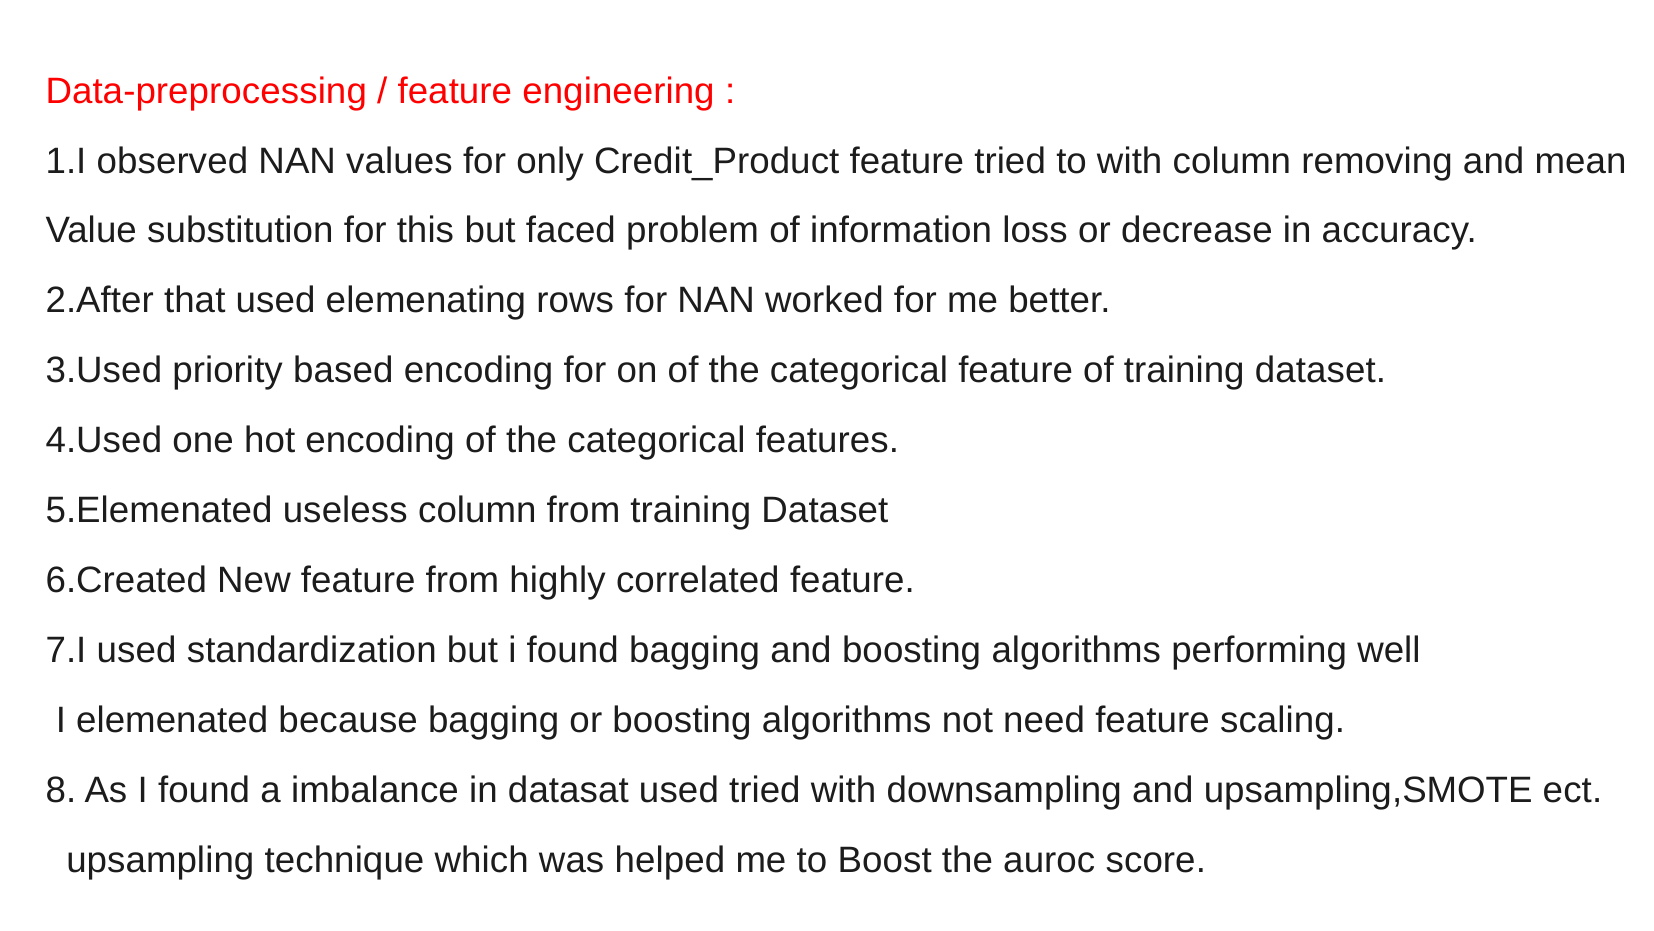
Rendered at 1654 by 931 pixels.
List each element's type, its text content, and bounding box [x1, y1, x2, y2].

list Data-preprocessing / feature engineering : 1.I observed NAN values for only Credit_Product feature tried to with column removing and mean Value substitution for this but faced problem of information loss or decrease in accuracy. 2.After that used elemenating rows for NAN worked for me better. 3.Used priority based encoding for on of the categorical feature of training dataset. 4.Used one hot encoding of the categorical features. 5.Elemenated useless column from training Dataset 6.Created New feature from highly correlated feature. 7.I used standardization but i found bagging and boosting algorithms performing well I elemenated because bagging or boosting algorithms not need feature scaling. 8. As I found a imbalance in datasat used tried with downsampling and upsampling,SMOTE ect. upsampling technique which was helped me to Boost the auroc score. [35, 0, 1654, 922]
